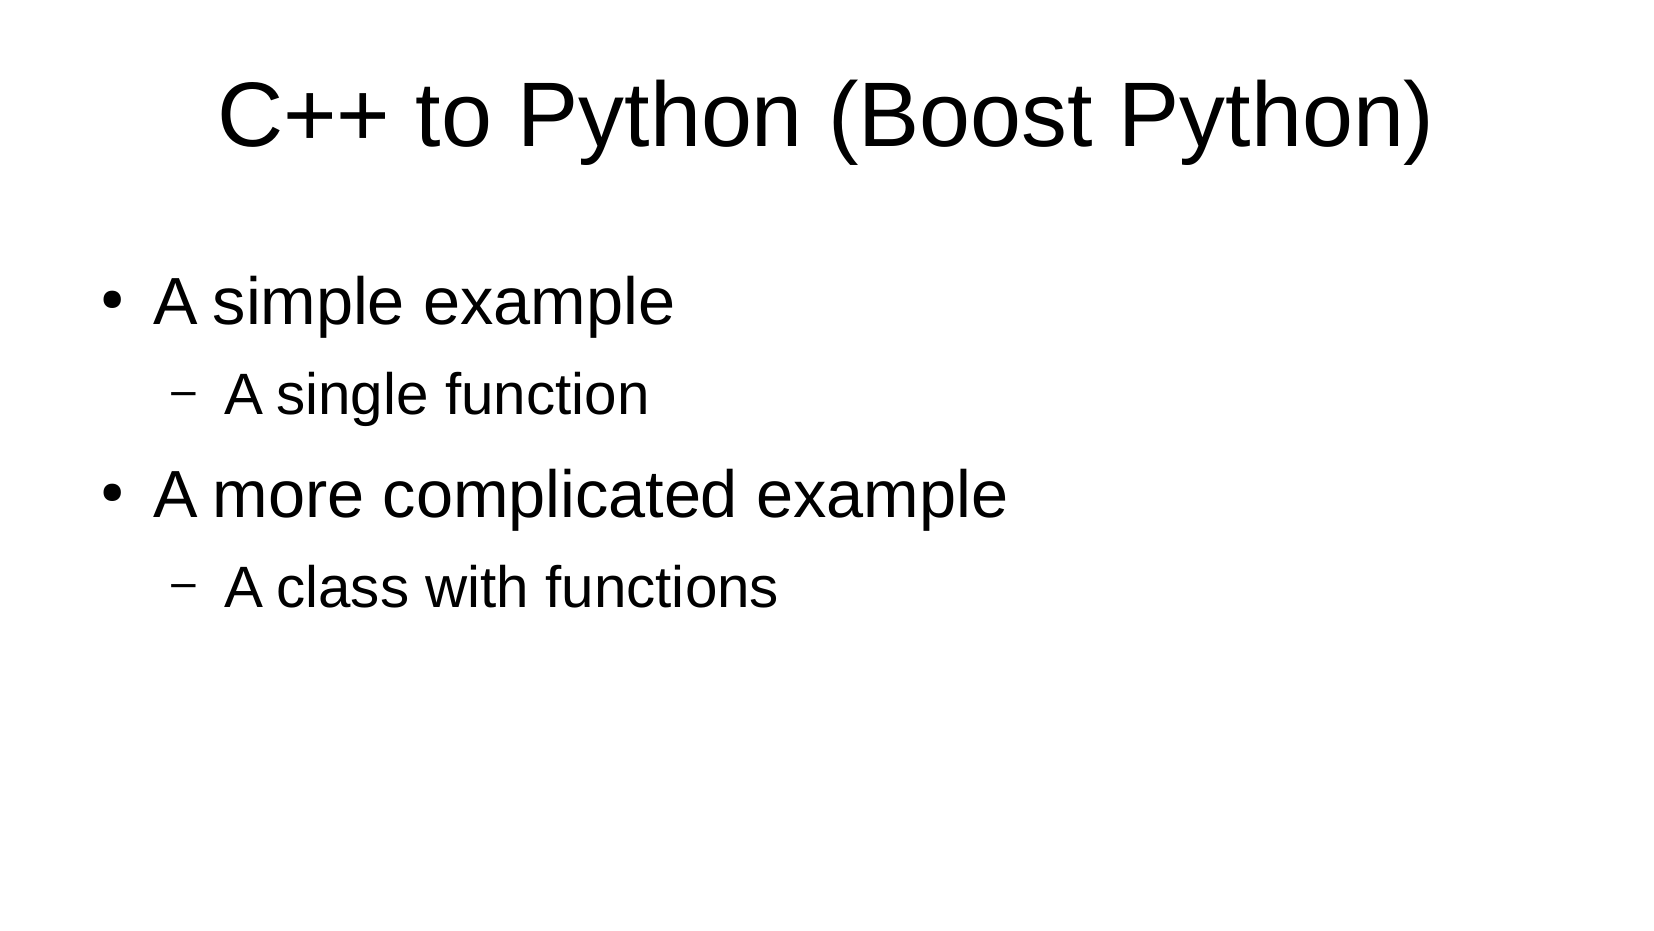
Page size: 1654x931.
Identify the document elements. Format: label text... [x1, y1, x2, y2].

title C++ to Python (Boost Python) [82, 37, 1571, 193]
list A simple example A single function A more complicated example A class with functions [82, 263, 1571, 804]
